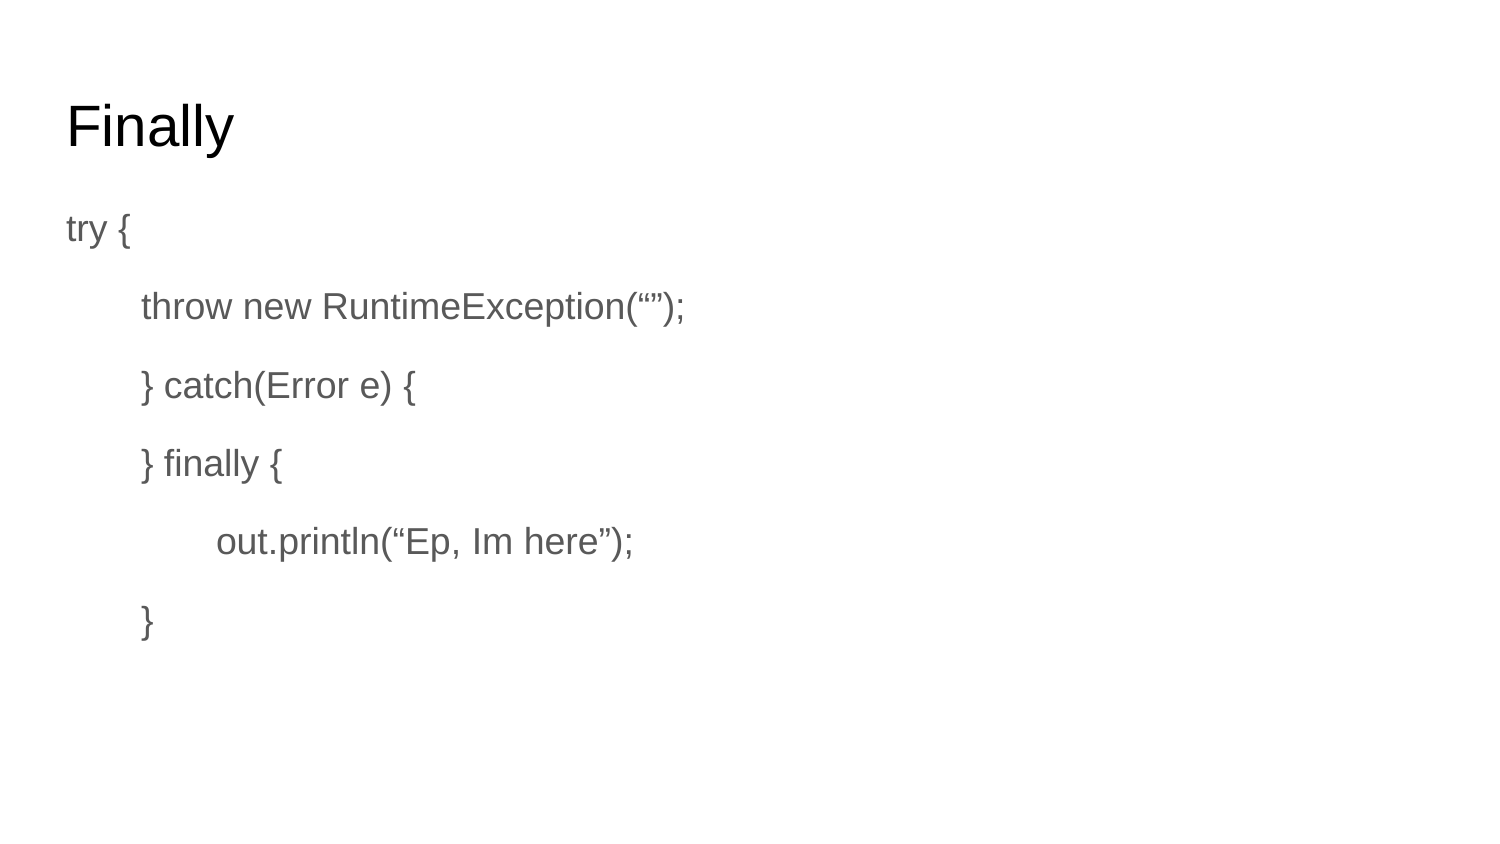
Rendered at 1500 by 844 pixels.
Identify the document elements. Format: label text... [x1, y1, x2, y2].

title Finally [51, 72, 1449, 167]
list try { throw new RuntimeException(“”); } catch(Error e) { } finally { out.println(“Ep, Im here”); } [51, 189, 1449, 750]
